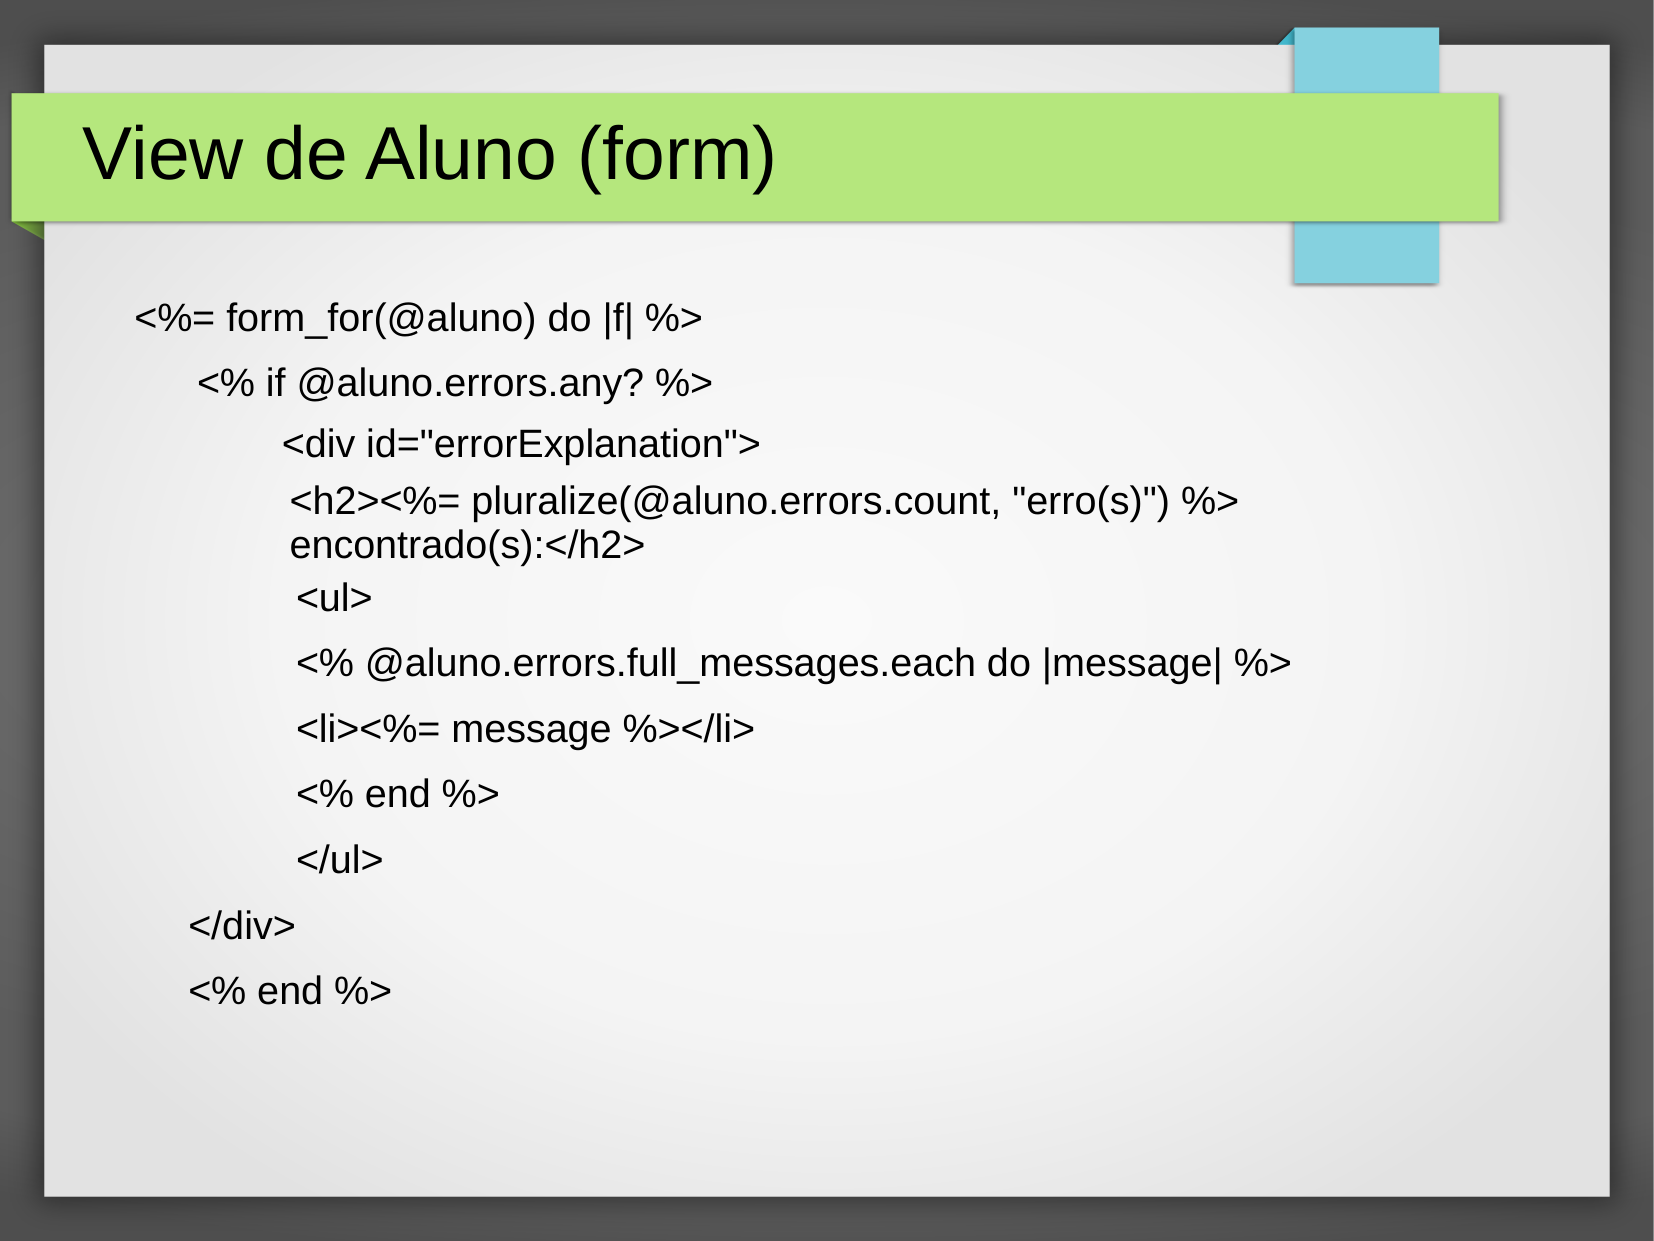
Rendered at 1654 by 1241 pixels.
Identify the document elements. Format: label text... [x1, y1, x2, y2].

title View de Aluno (form) [82, 94, 1264, 213]
list <%= form_for(@aluno) do |f| %> <% if @aluno.errors.any? %> <div id="errorExplanation"> <h2><%= pluralize(@aluno.errors.count, "erro(s)") %> encontrado(s):</h2> <ul> <% @aluno.errors.full_messages.each do |message| %> <li><%= message %></li> <% end %> </ul> </div> <% end %> [82, 295, 1571, 1015]
picture [0, 0, 1654, 1241]
